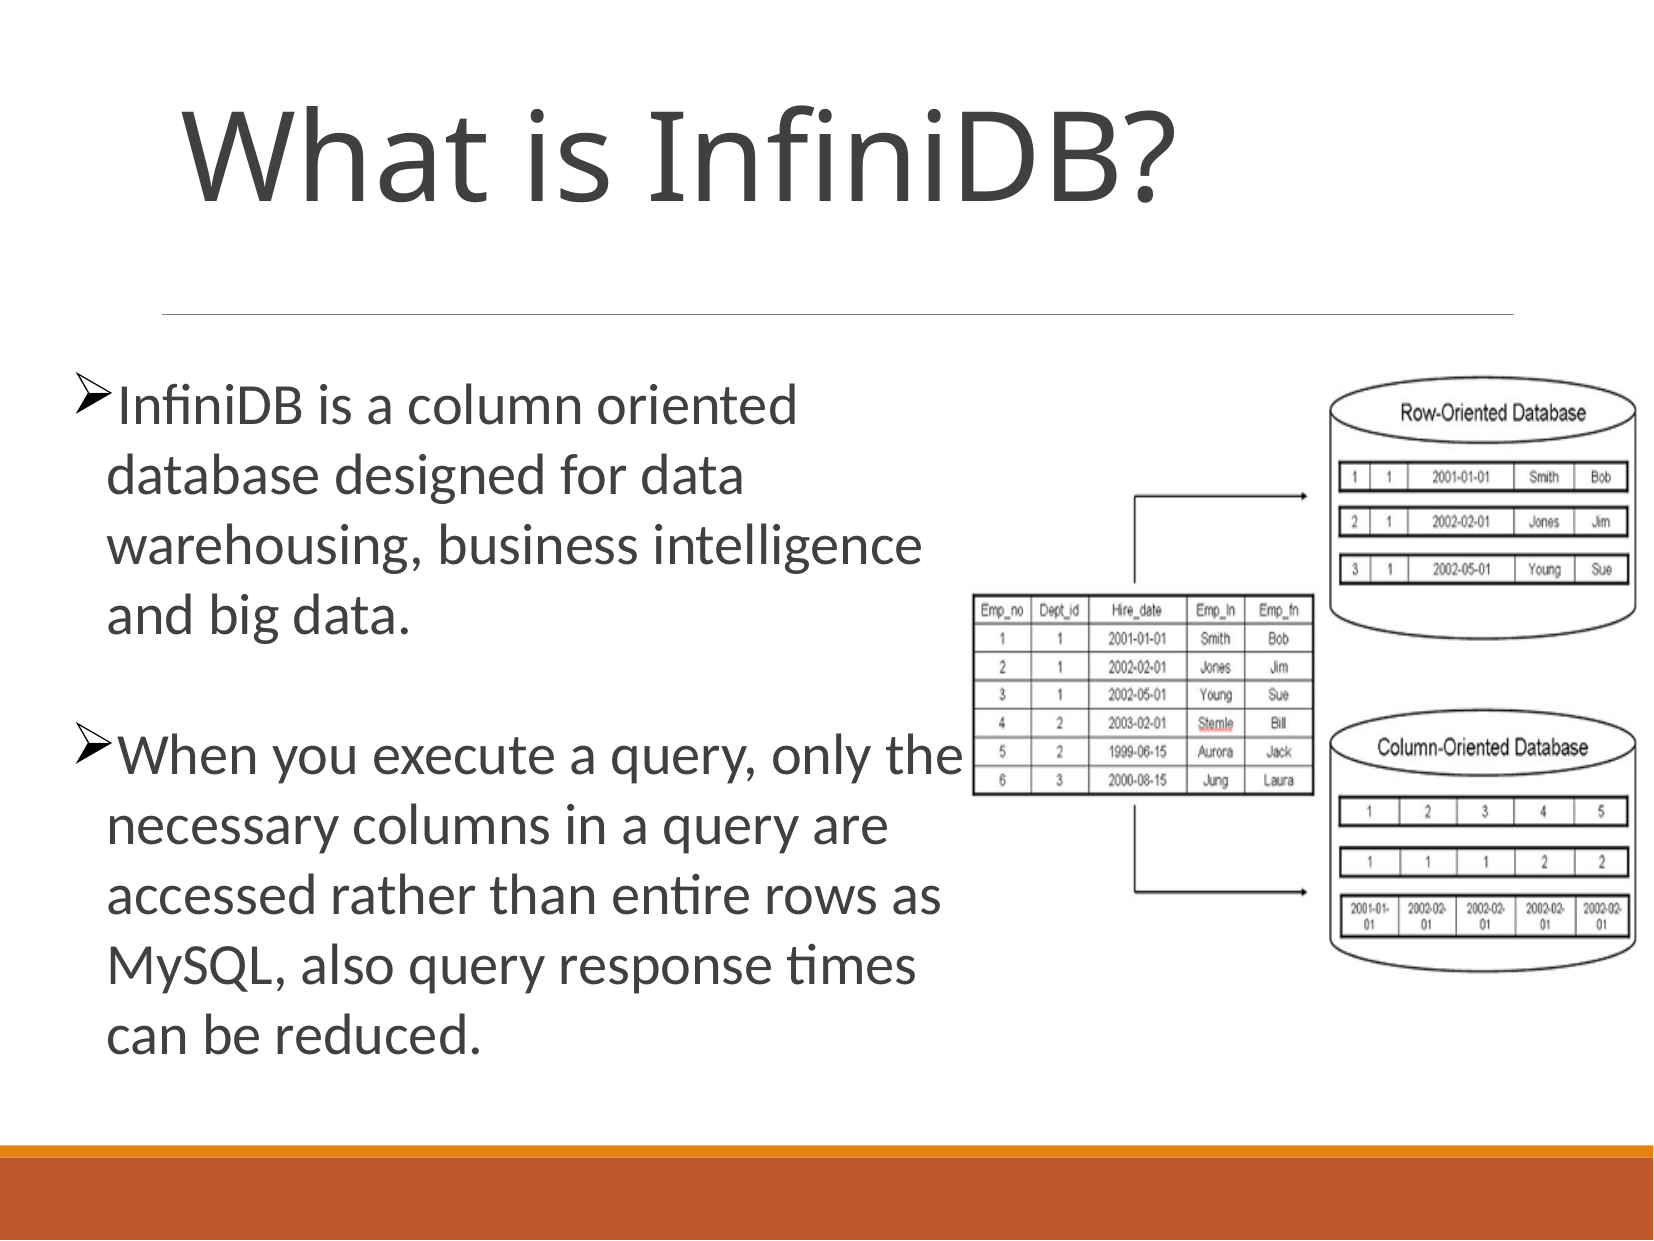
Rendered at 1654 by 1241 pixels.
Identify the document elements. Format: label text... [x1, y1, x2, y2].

text_box InfiniDB is a column oriented database designed for data warehousing, business intelligence and big data. When you execute a query, only the necessary columns in a query are accessed rather than entire rows as MySQL, also query response times can be reduced. [70, 358, 969, 1133]
picture [968, 370, 1642, 993]
text_box What is InfiniDB? [165, 110, 1489, 235]
